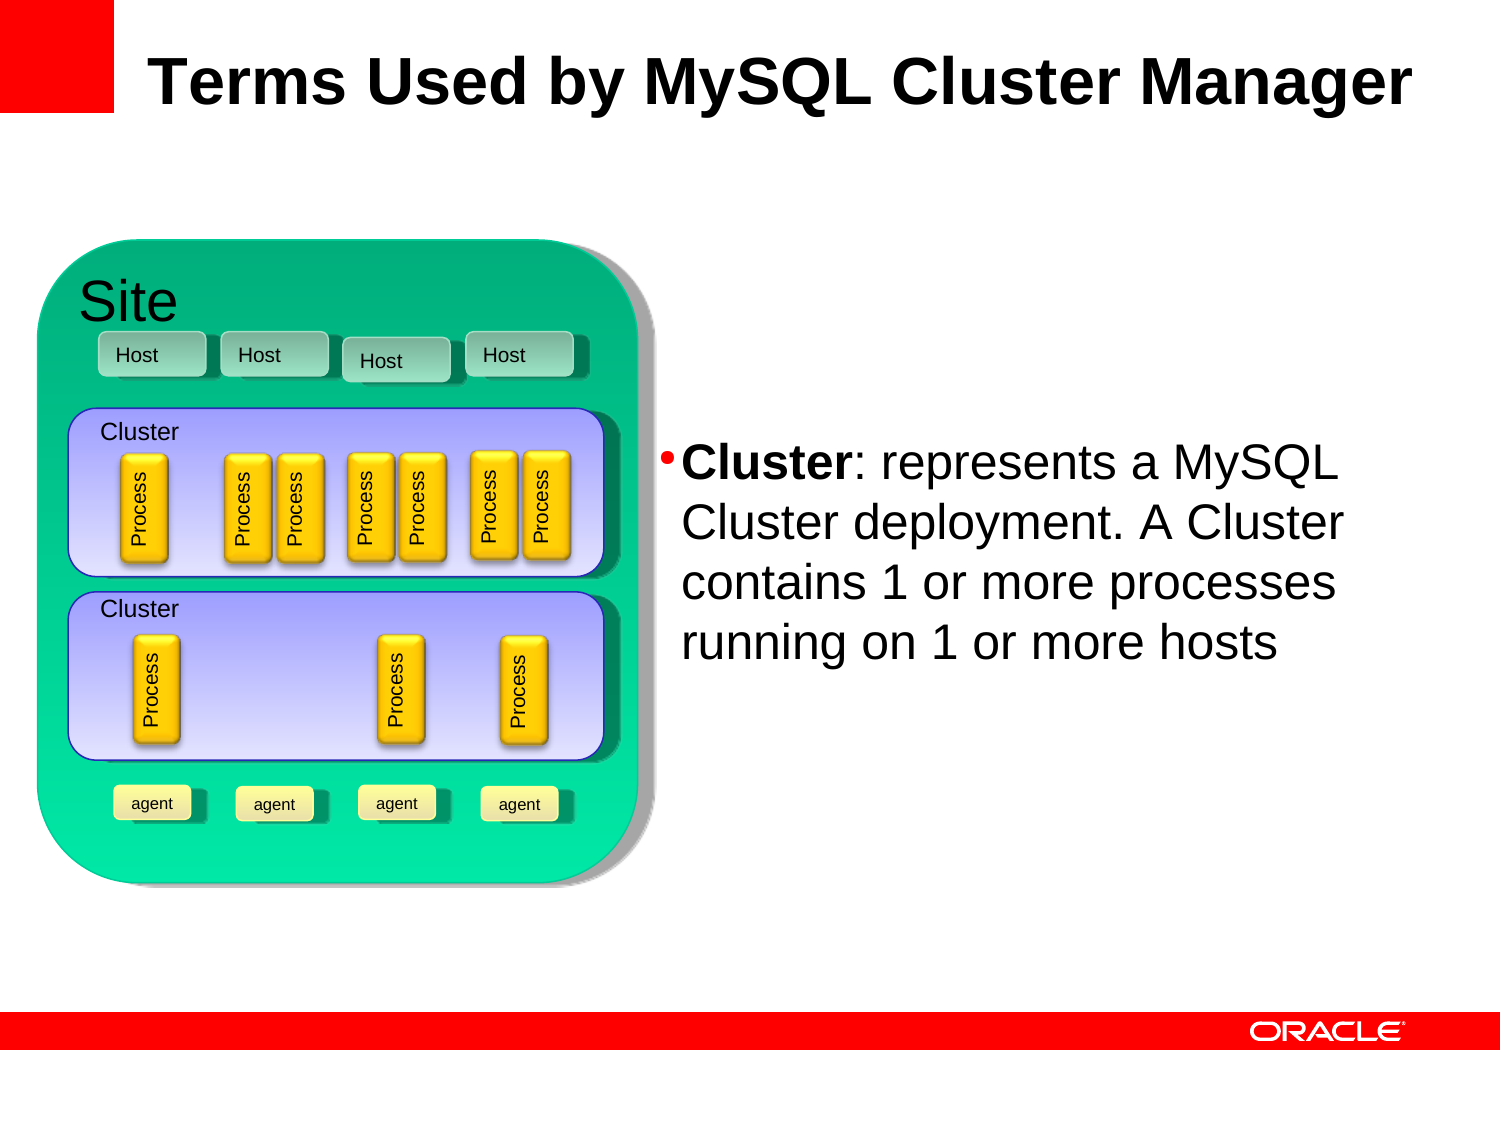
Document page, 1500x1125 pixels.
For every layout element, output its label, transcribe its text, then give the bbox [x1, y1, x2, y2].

text_box Process [496, 639, 538, 745]
text_box [40, 242, 636, 875]
text_box Process [467, 454, 508, 560]
picture [0, 0, 114, 113]
text_box agent [481, 786, 558, 821]
title Terms Used by MySQL Cluster Manager [147, 8, 1463, 119]
text_box agent [358, 785, 436, 820]
text_box agent [114, 785, 191, 820]
text_box Process [129, 638, 170, 744]
text_box Site [64, 255, 195, 341]
text_box Host [98, 331, 206, 376]
picture [0, 1012, 1500, 1050]
text_box Host [221, 331, 329, 376]
text_box Host [342, 337, 451, 382]
picture [366, 628, 437, 760]
text_box Cluster [85, 408, 195, 454]
text_box Process [519, 454, 560, 560]
picture [459, 444, 582, 576]
text_box Process [343, 455, 385, 561]
picture [489, 629, 560, 761]
picture [122, 631, 192, 760]
text_box Process [374, 638, 415, 744]
text_box Process [221, 457, 262, 563]
text_box Process [395, 455, 437, 561]
text_box Cluster: represents a MySQL Cluster deployment. A Cluster contains 1 or more processes running on 1 or more hosts [643, 422, 1432, 677]
text_box Process [273, 457, 314, 563]
picture [213, 446, 458, 579]
text_box Process [117, 457, 158, 563]
picture [109, 448, 180, 579]
text_box Cluster [85, 584, 195, 631]
text_box agent [236, 786, 313, 821]
text_box Host [466, 331, 574, 376]
